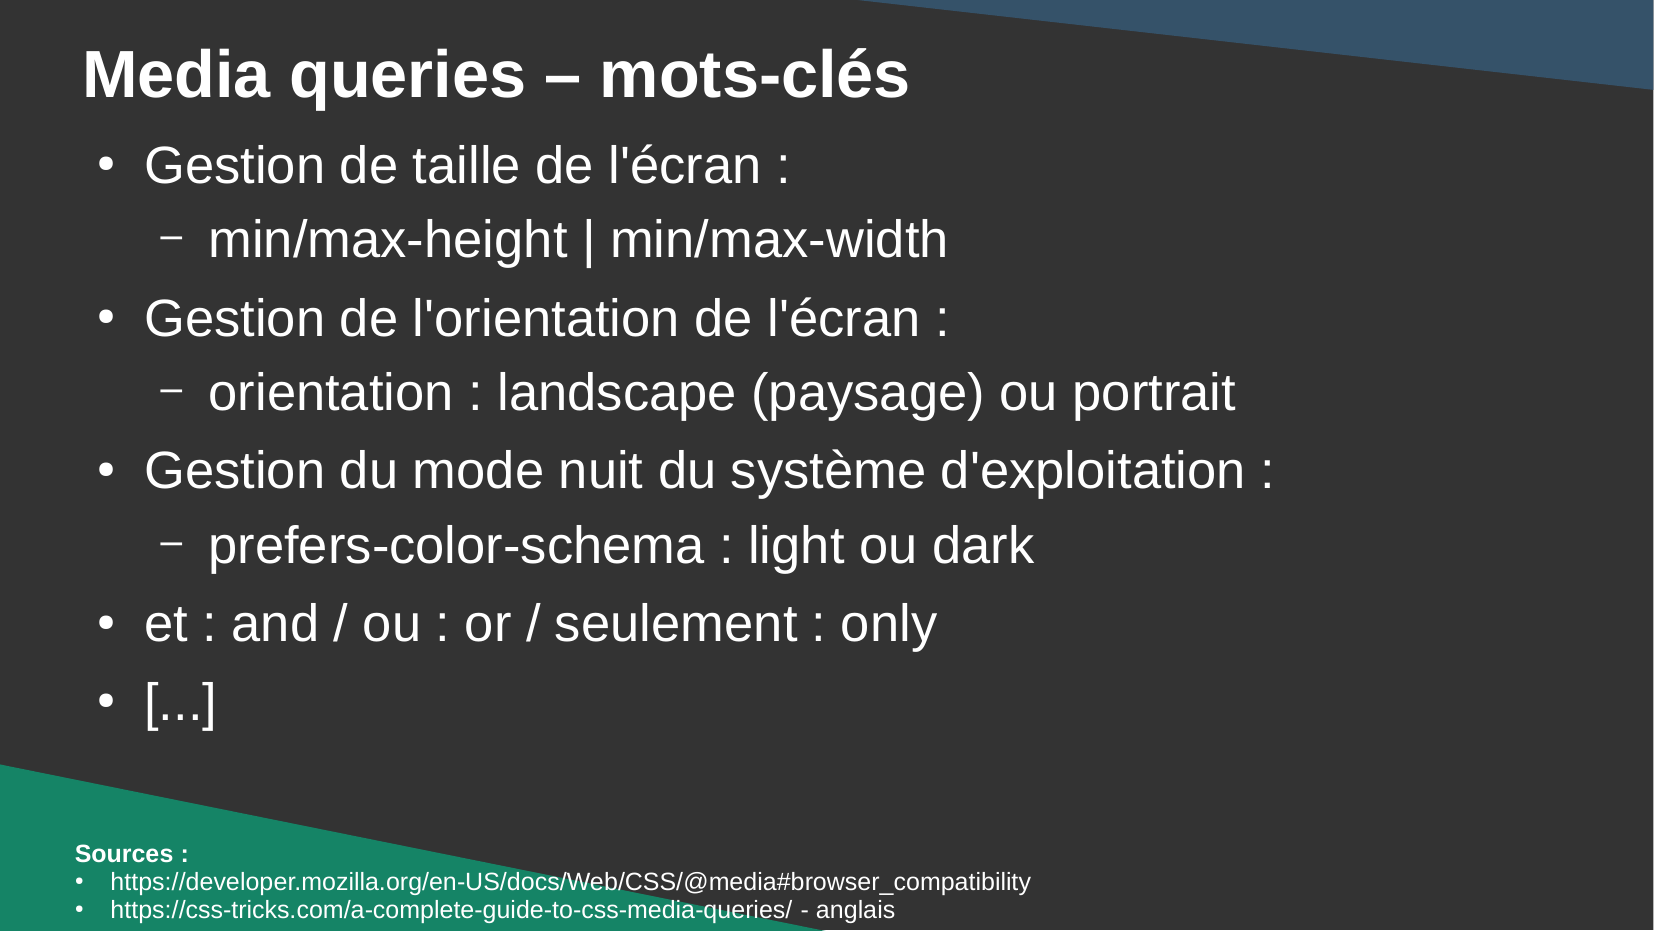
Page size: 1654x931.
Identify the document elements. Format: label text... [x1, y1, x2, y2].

text_box [0, 764, 335, 931]
text_box [857, 0, 1654, 90]
text_box Sources : https://developer.mozilla.org/en-US/docs/Web/CSS/@media#browser_compatibility https://css-tricks.com/a-complete-guide-to-css-media-queries/ - anglais [60, 832, 1546, 931]
title Media queries – mots-clés [82, 37, 1571, 122]
list Gestion de taille de l'écran : min/max-height | min/max-width Gestion de l'orientation de l'écran : orientation : landscape (paysage) ou portrait Gestion du mode nuit du système d'exploitation : prefers-color-schema : light ou dark et : and / ou : or / seulement : only [...] [80, 135, 1605, 733]
